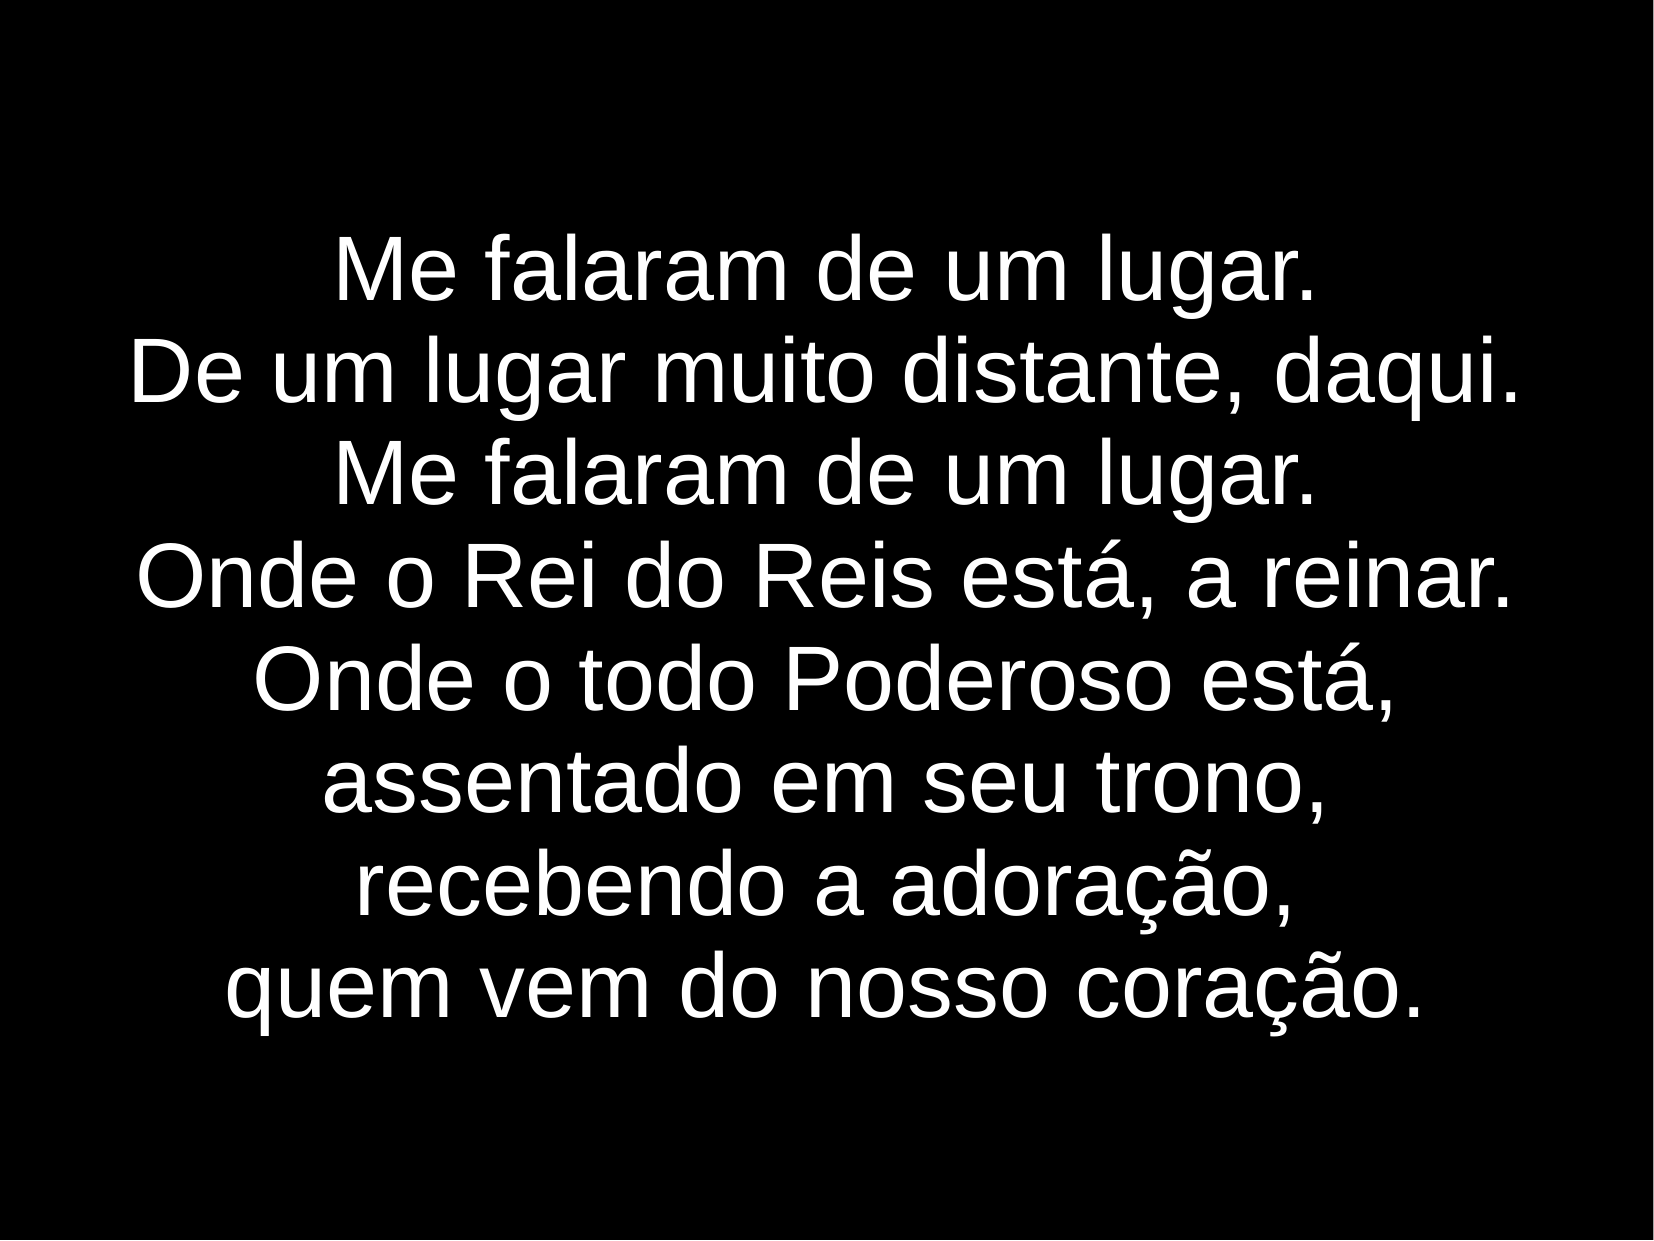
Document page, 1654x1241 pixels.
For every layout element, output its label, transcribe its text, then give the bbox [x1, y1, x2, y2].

subtitle Me falaram de um lugar. De um lugar muito distante, daqui. Me falaram de um lugar. Onde o Rei do Reis está, a reinar. Onde o todo Poderoso está, assentado em seu trono, recebendo a adoração, quem vem do nosso coração. [82, 49, 1571, 1205]
